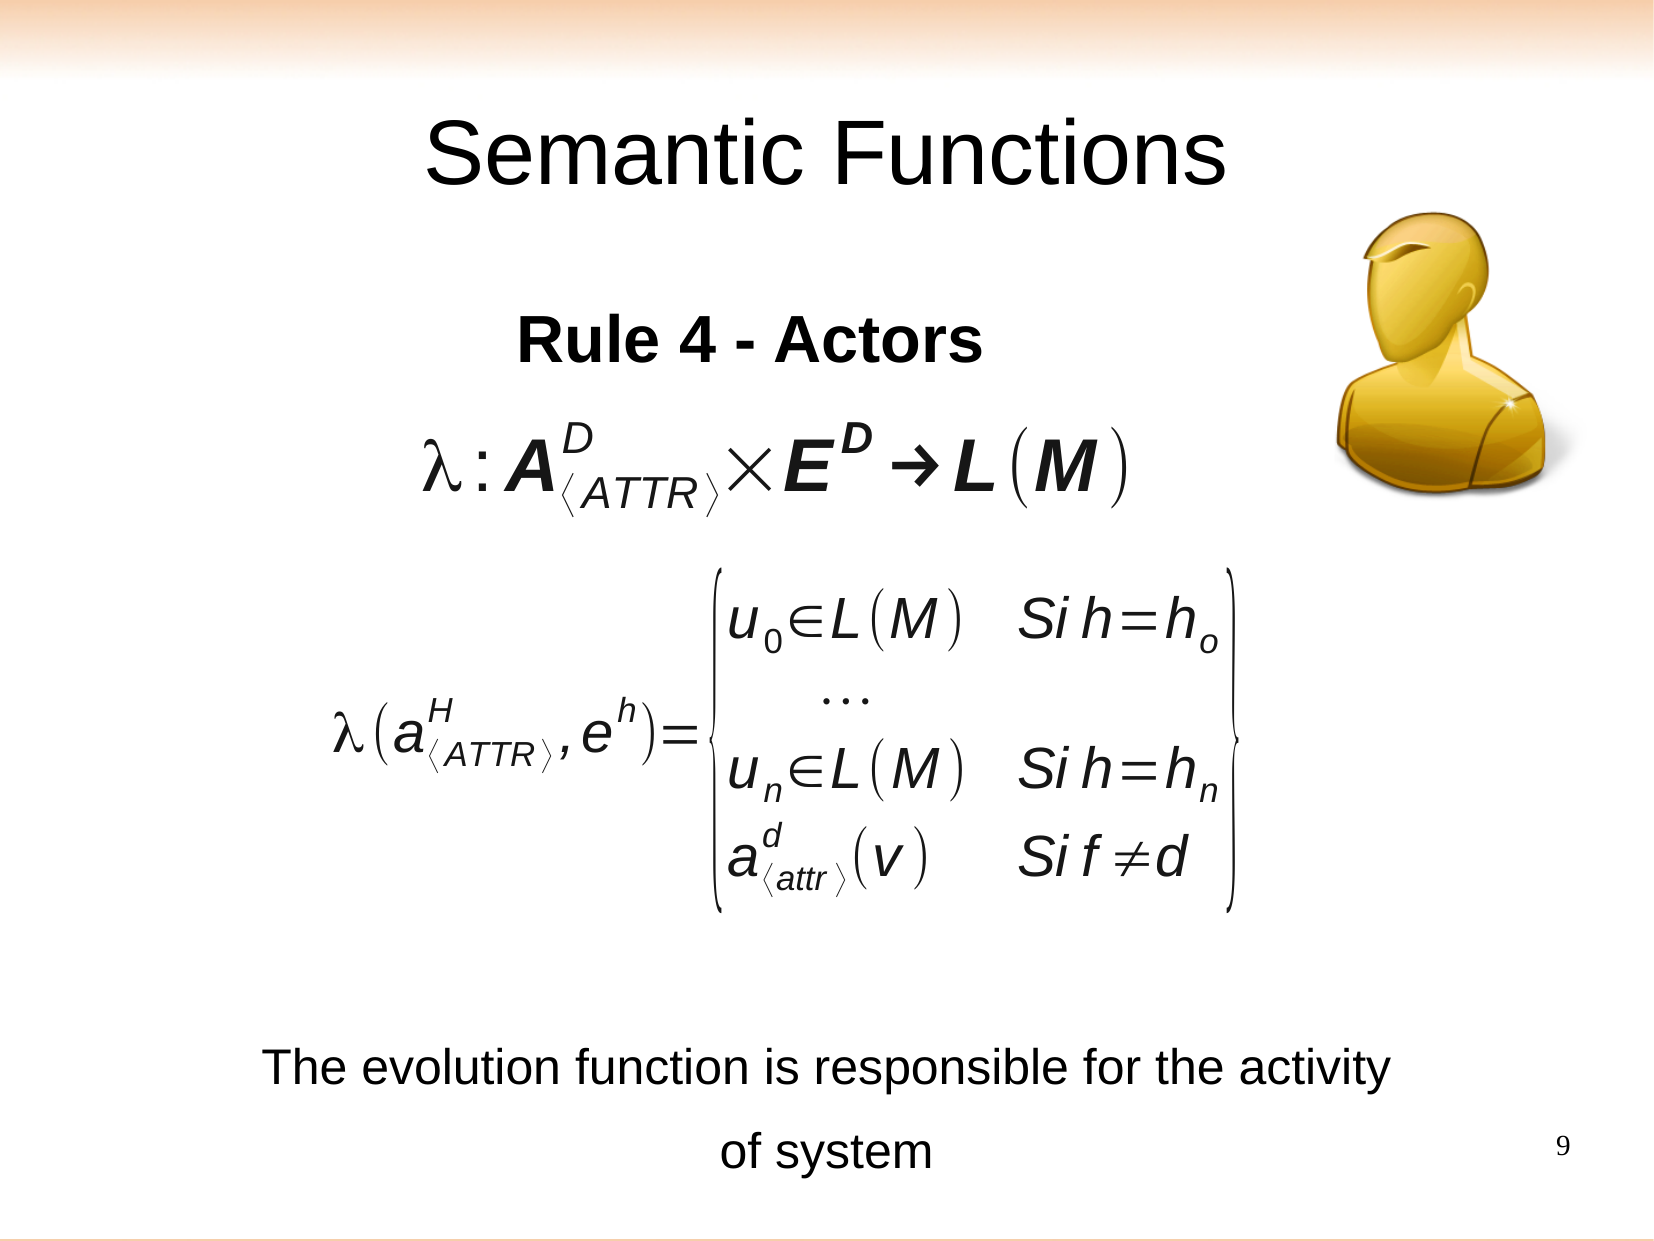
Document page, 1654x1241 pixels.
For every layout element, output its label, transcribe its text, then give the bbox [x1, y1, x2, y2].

chart [324, 564, 1253, 916]
text_box Rule 4 - Actors [501, 294, 1034, 384]
picture [0, 0, 1654, 1241]
title Semantic Functions [82, 49, 1571, 257]
text_box The evolution function is responsible for the activity of system [221, 1003, 1433, 1159]
chart [413, 413, 1139, 521]
